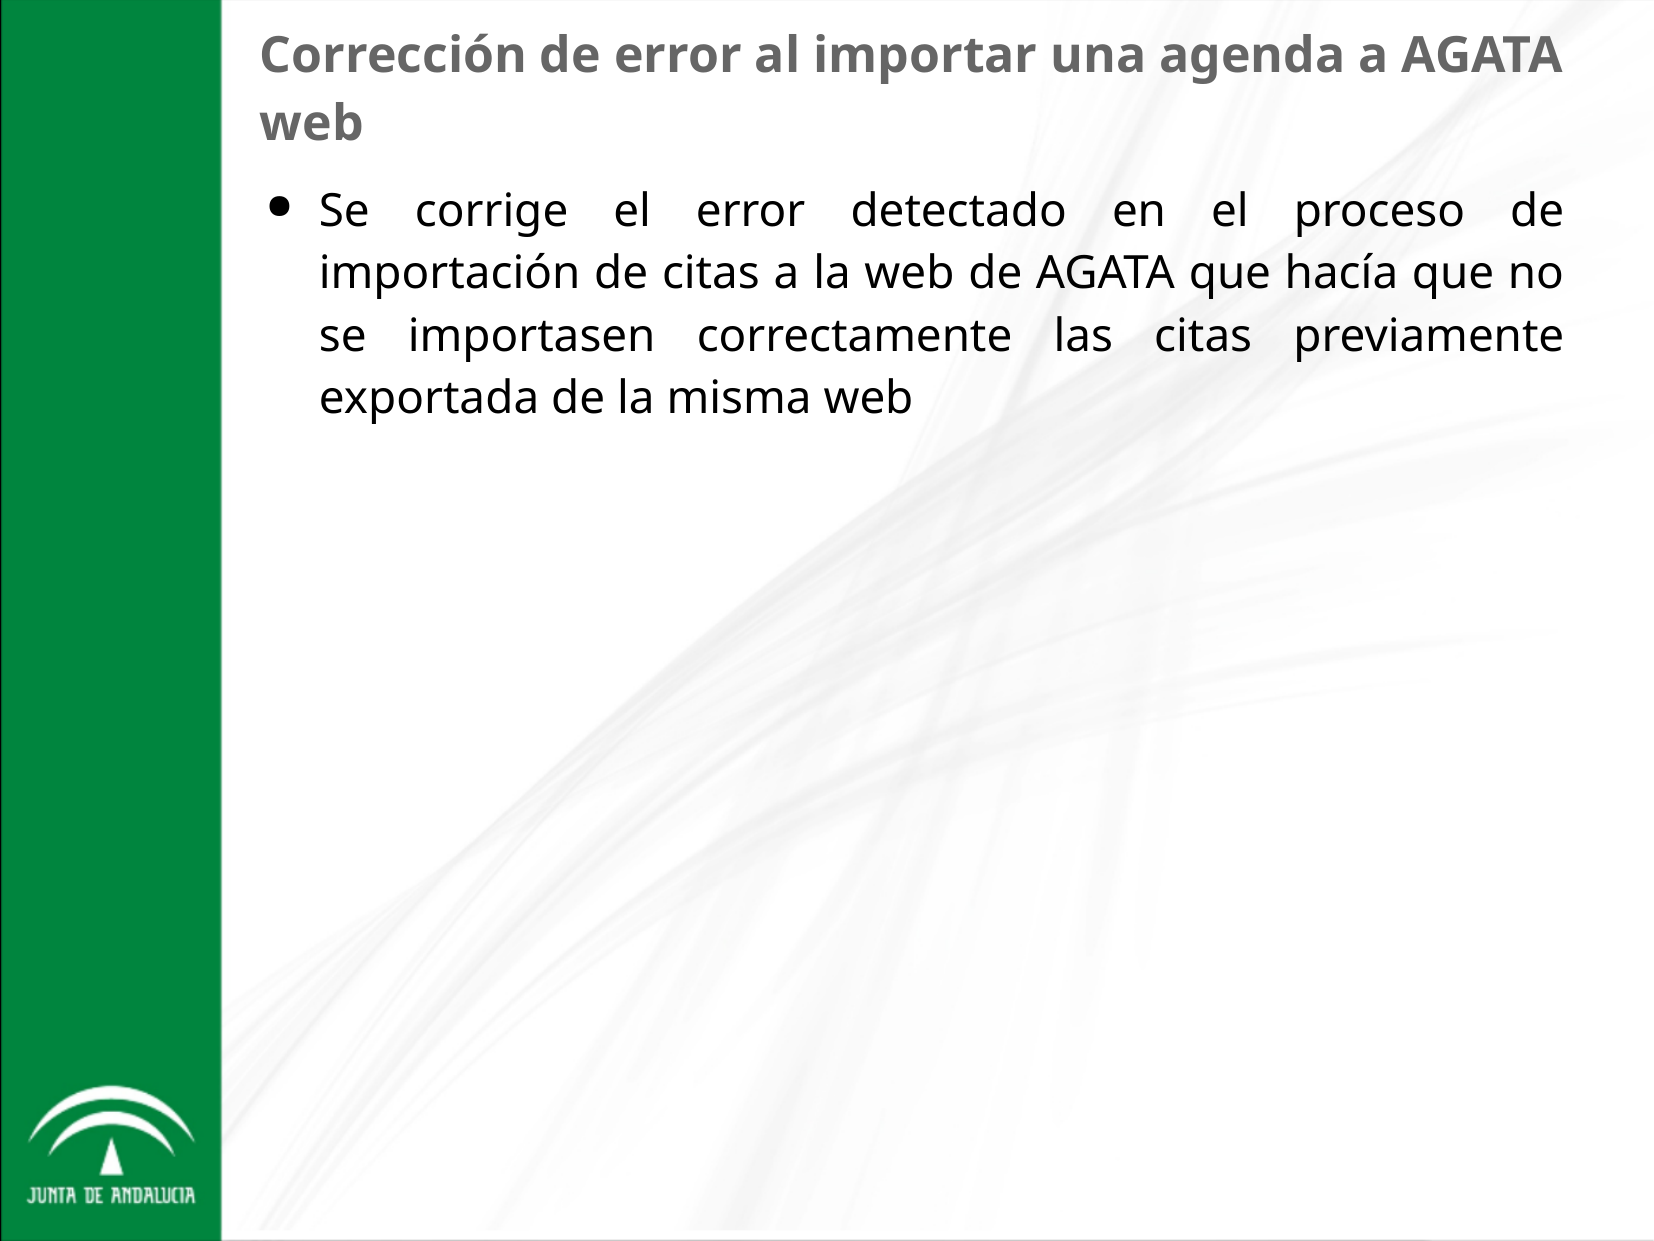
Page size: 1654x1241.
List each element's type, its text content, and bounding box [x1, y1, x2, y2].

picture [0, 0, 1654, 1241]
list Se corrige el error detectado en el proceso de importación de citas a la web de AGATA que hacía que no se importasen correctamente las citas previamente exportada de la misma web [248, 177, 1565, 996]
title Corrección de error al importar una agenda a AGATA web [259, 28, 1577, 145]
